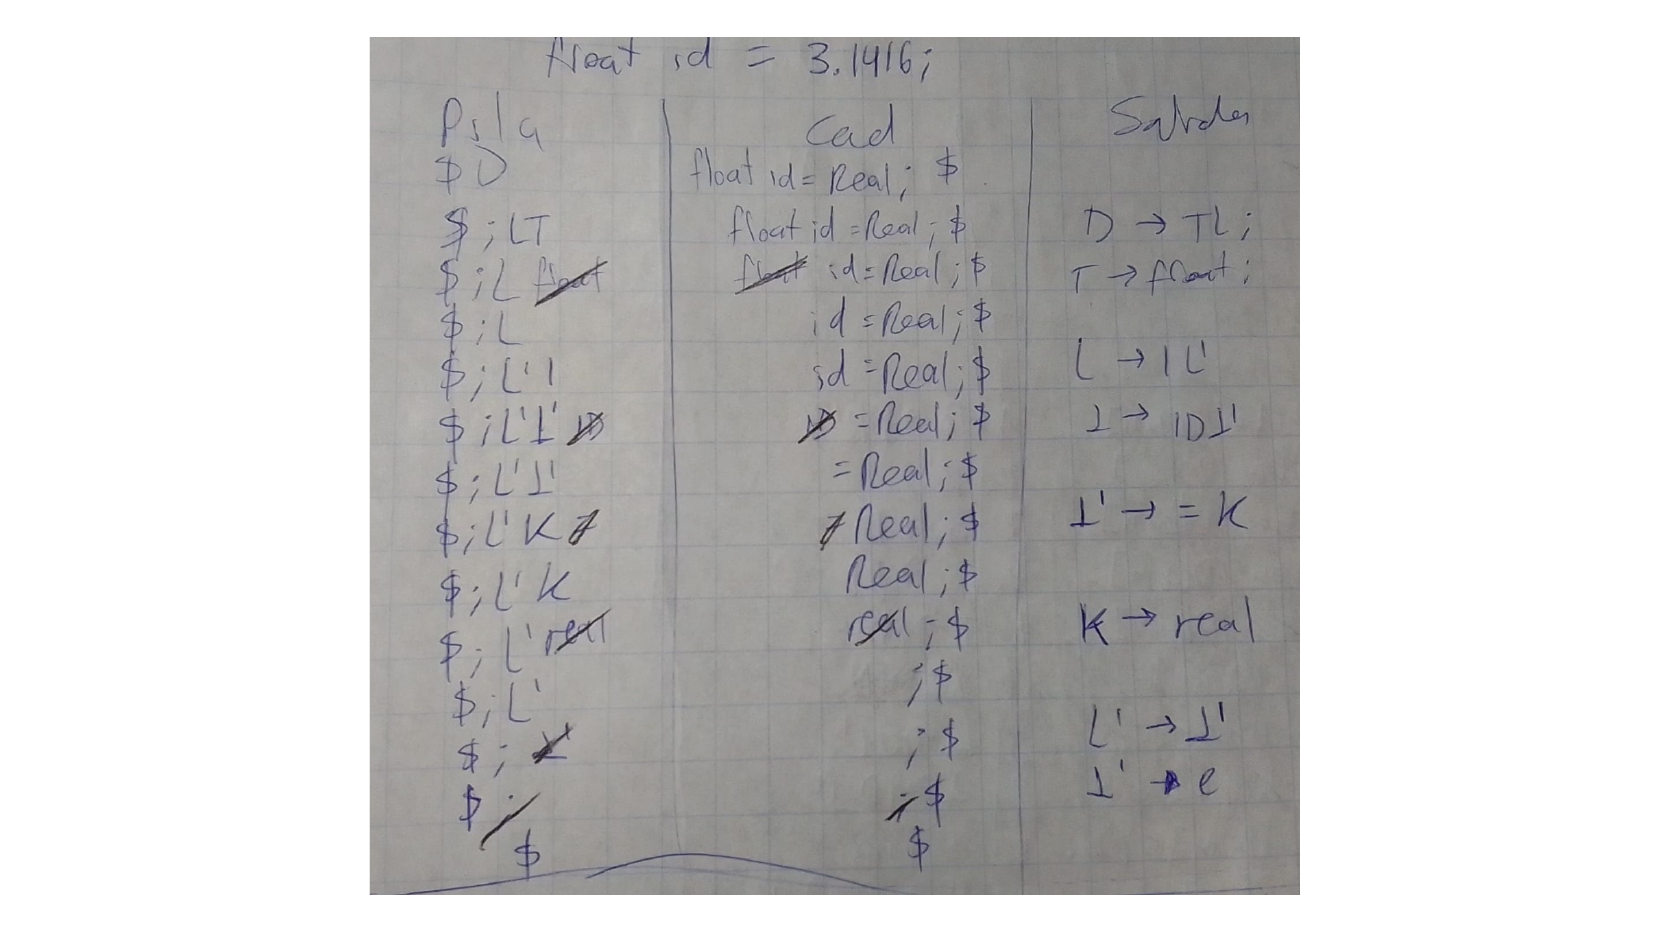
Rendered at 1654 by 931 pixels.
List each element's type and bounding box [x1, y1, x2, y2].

picture [369, 36, 1300, 895]
